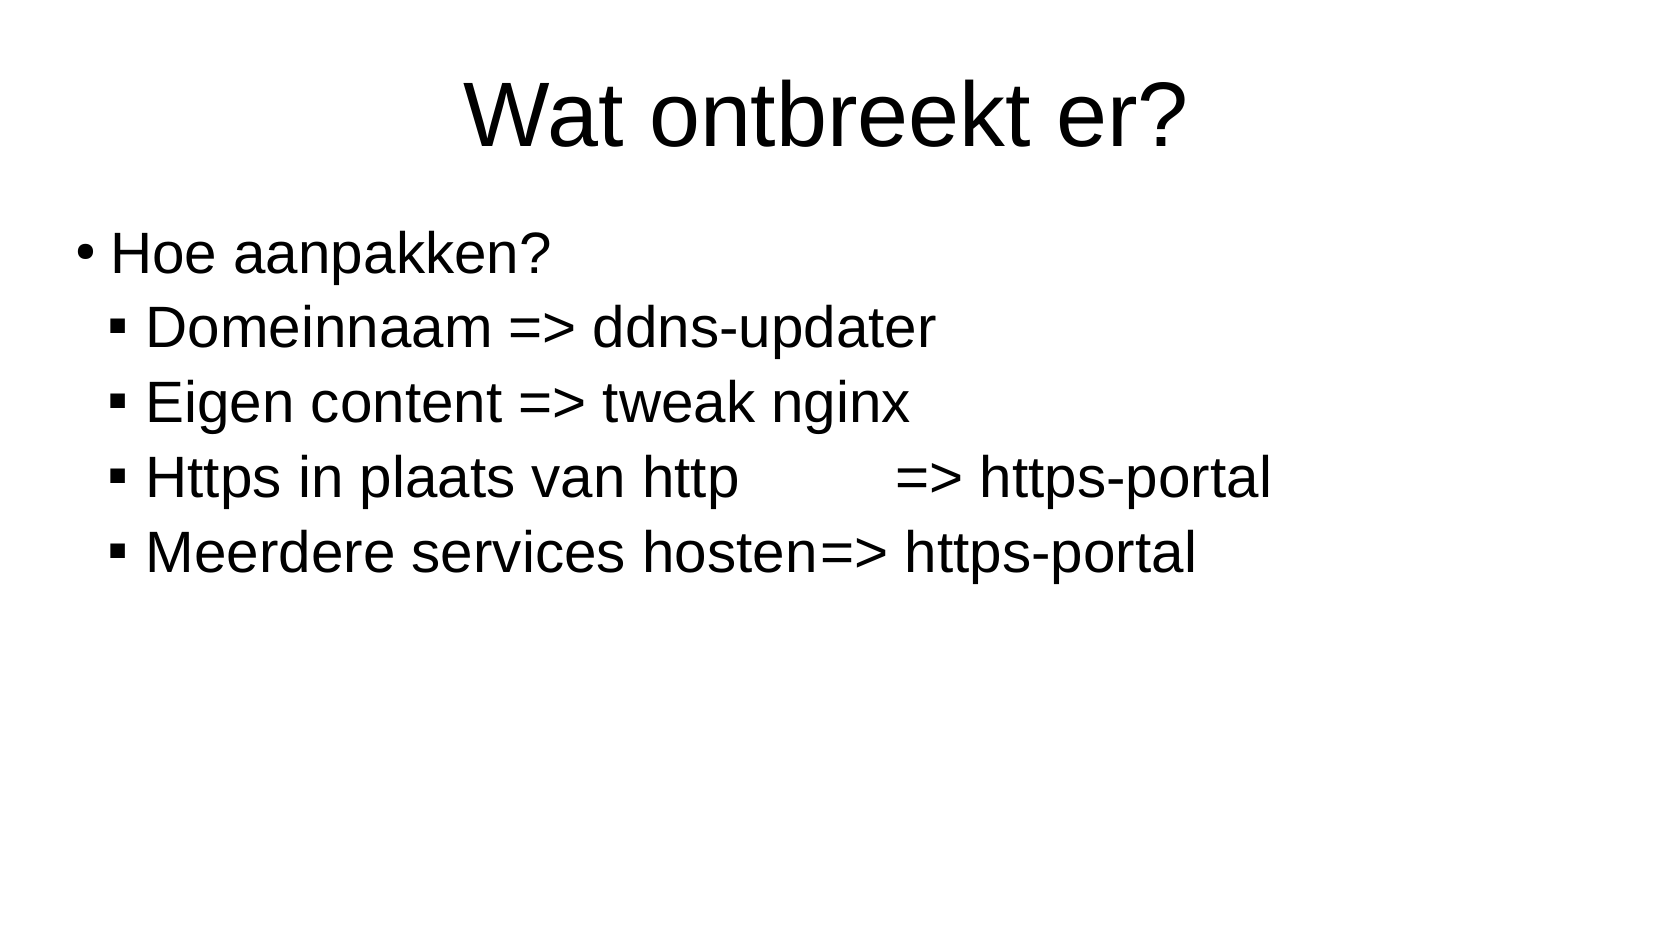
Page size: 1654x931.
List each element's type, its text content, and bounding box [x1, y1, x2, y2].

subtitle Hoe aanpakken? Domeinnaam => ddns-updater Eigen content => tweak nginx Https in plaats van http => https-portal Meerdere services hosten => https-portal [75, 210, 1564, 751]
title Wat ontbreekt er? [82, 37, 1571, 193]
